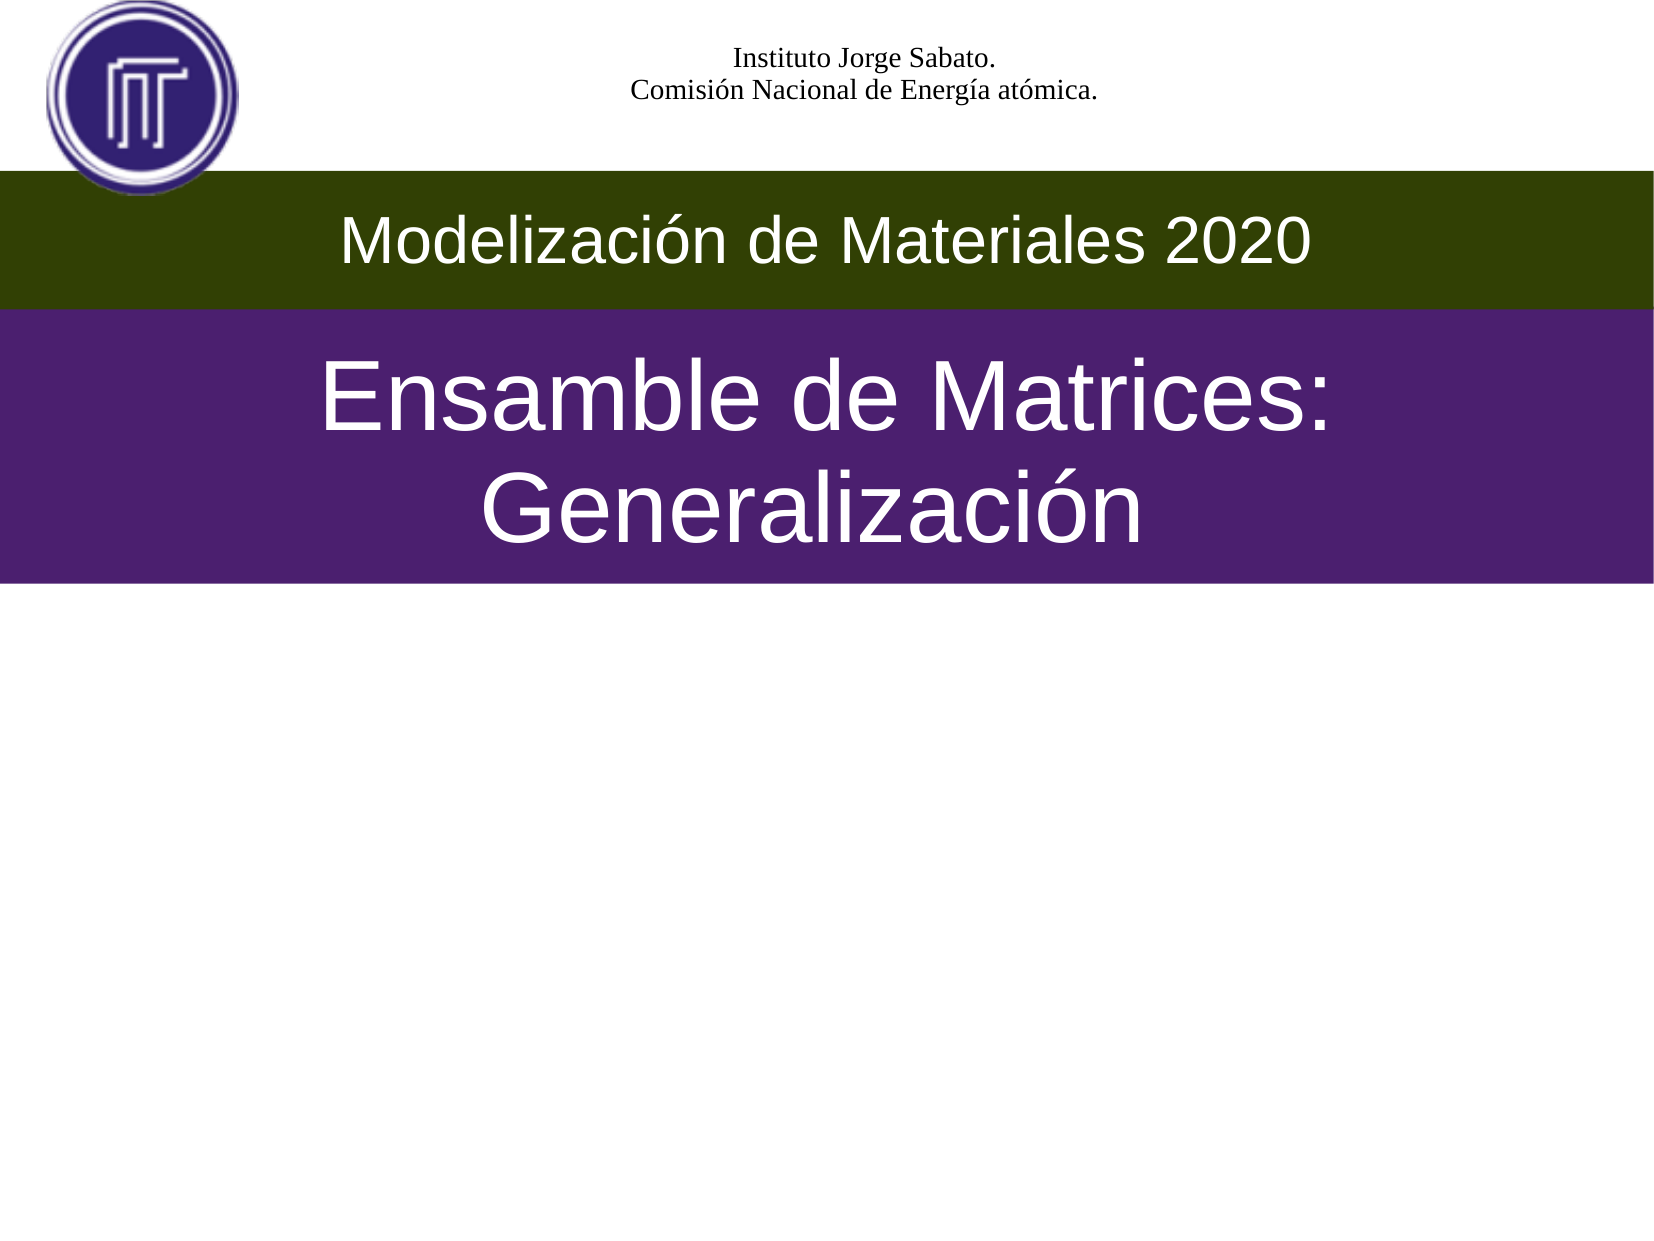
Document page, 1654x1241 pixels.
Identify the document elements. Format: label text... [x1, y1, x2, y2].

picture [45, 0, 239, 196]
title Ensamble de Matrices: Generalización [0, 339, 1654, 564]
